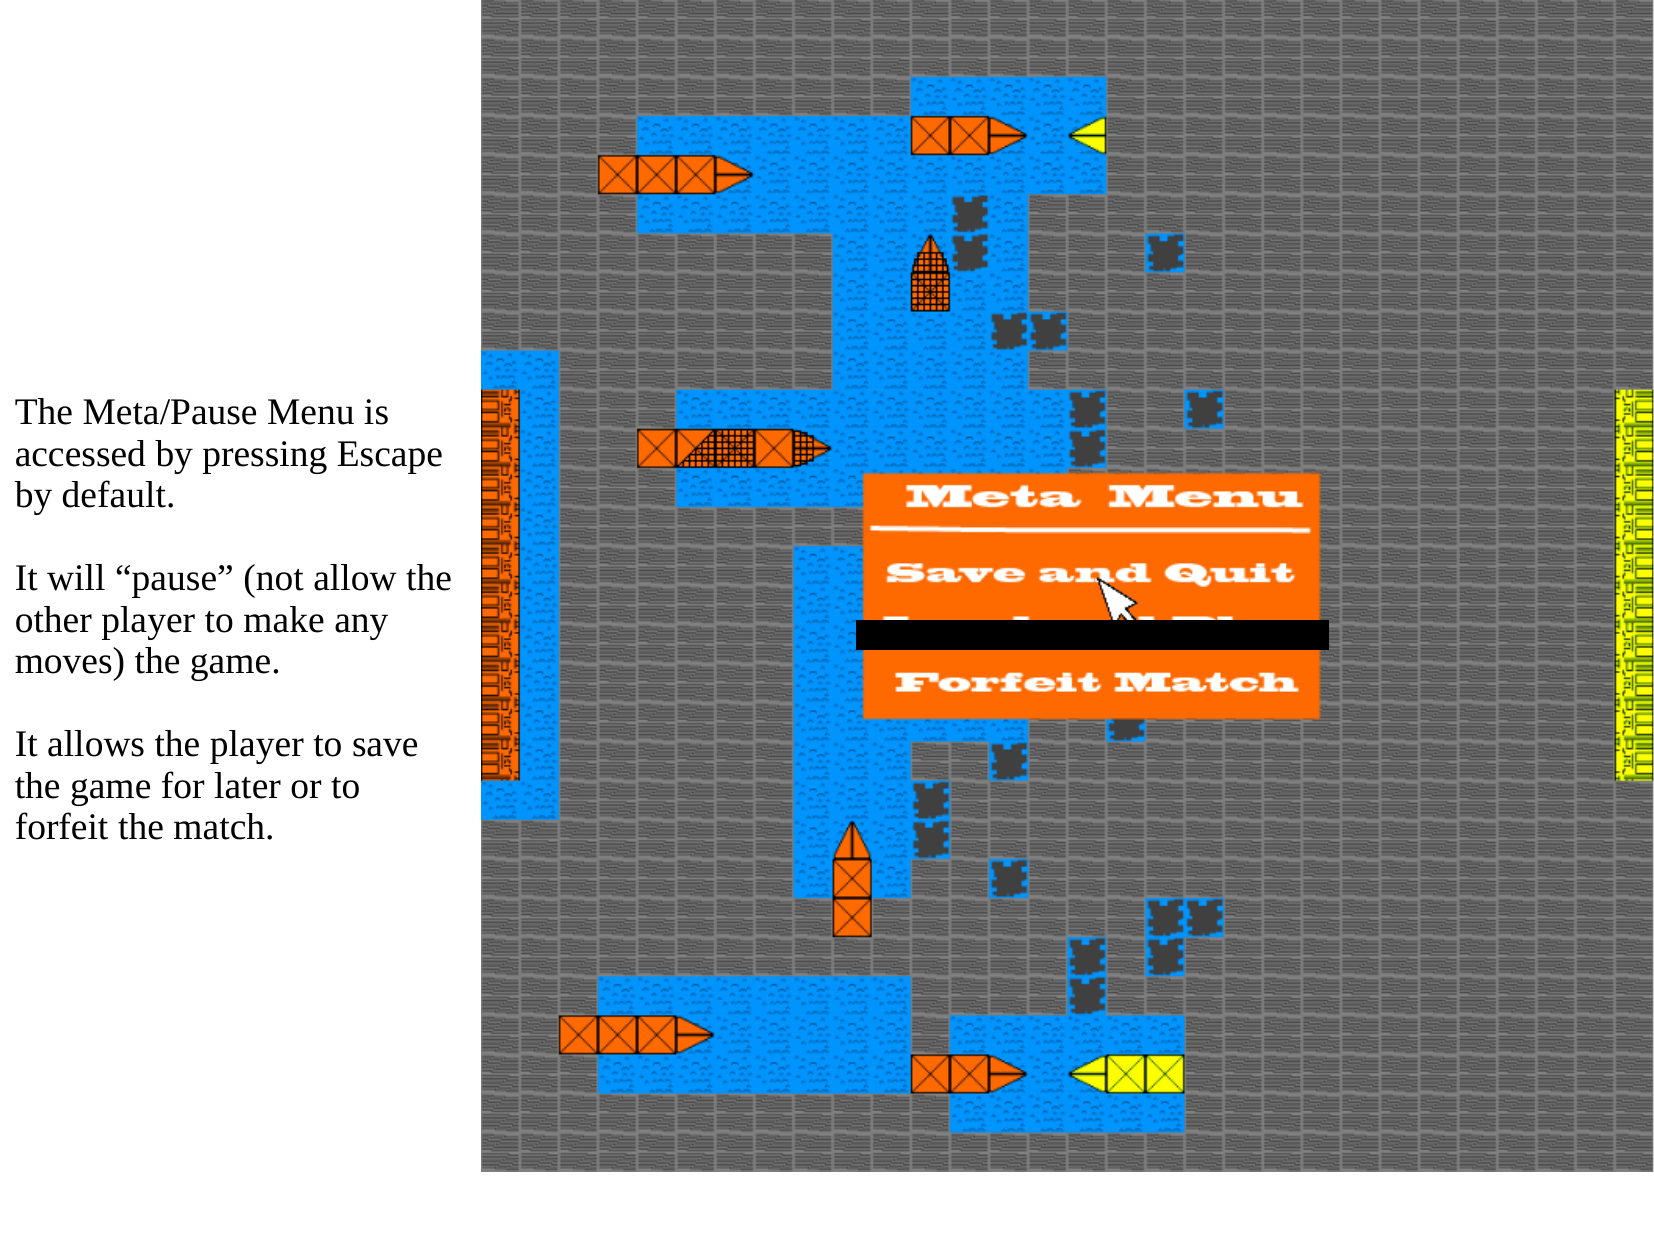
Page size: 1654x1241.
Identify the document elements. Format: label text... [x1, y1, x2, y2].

text_box The Meta/Pause Menu is accessed by pressing Escape by default. It will “pause” (not allow the other player to make any moves) the game. It allows the player to save the game for later or to forfeit the match. [0, 383, 473, 867]
text_box [856, 620, 1329, 650]
picture [481, 0, 1654, 1172]
